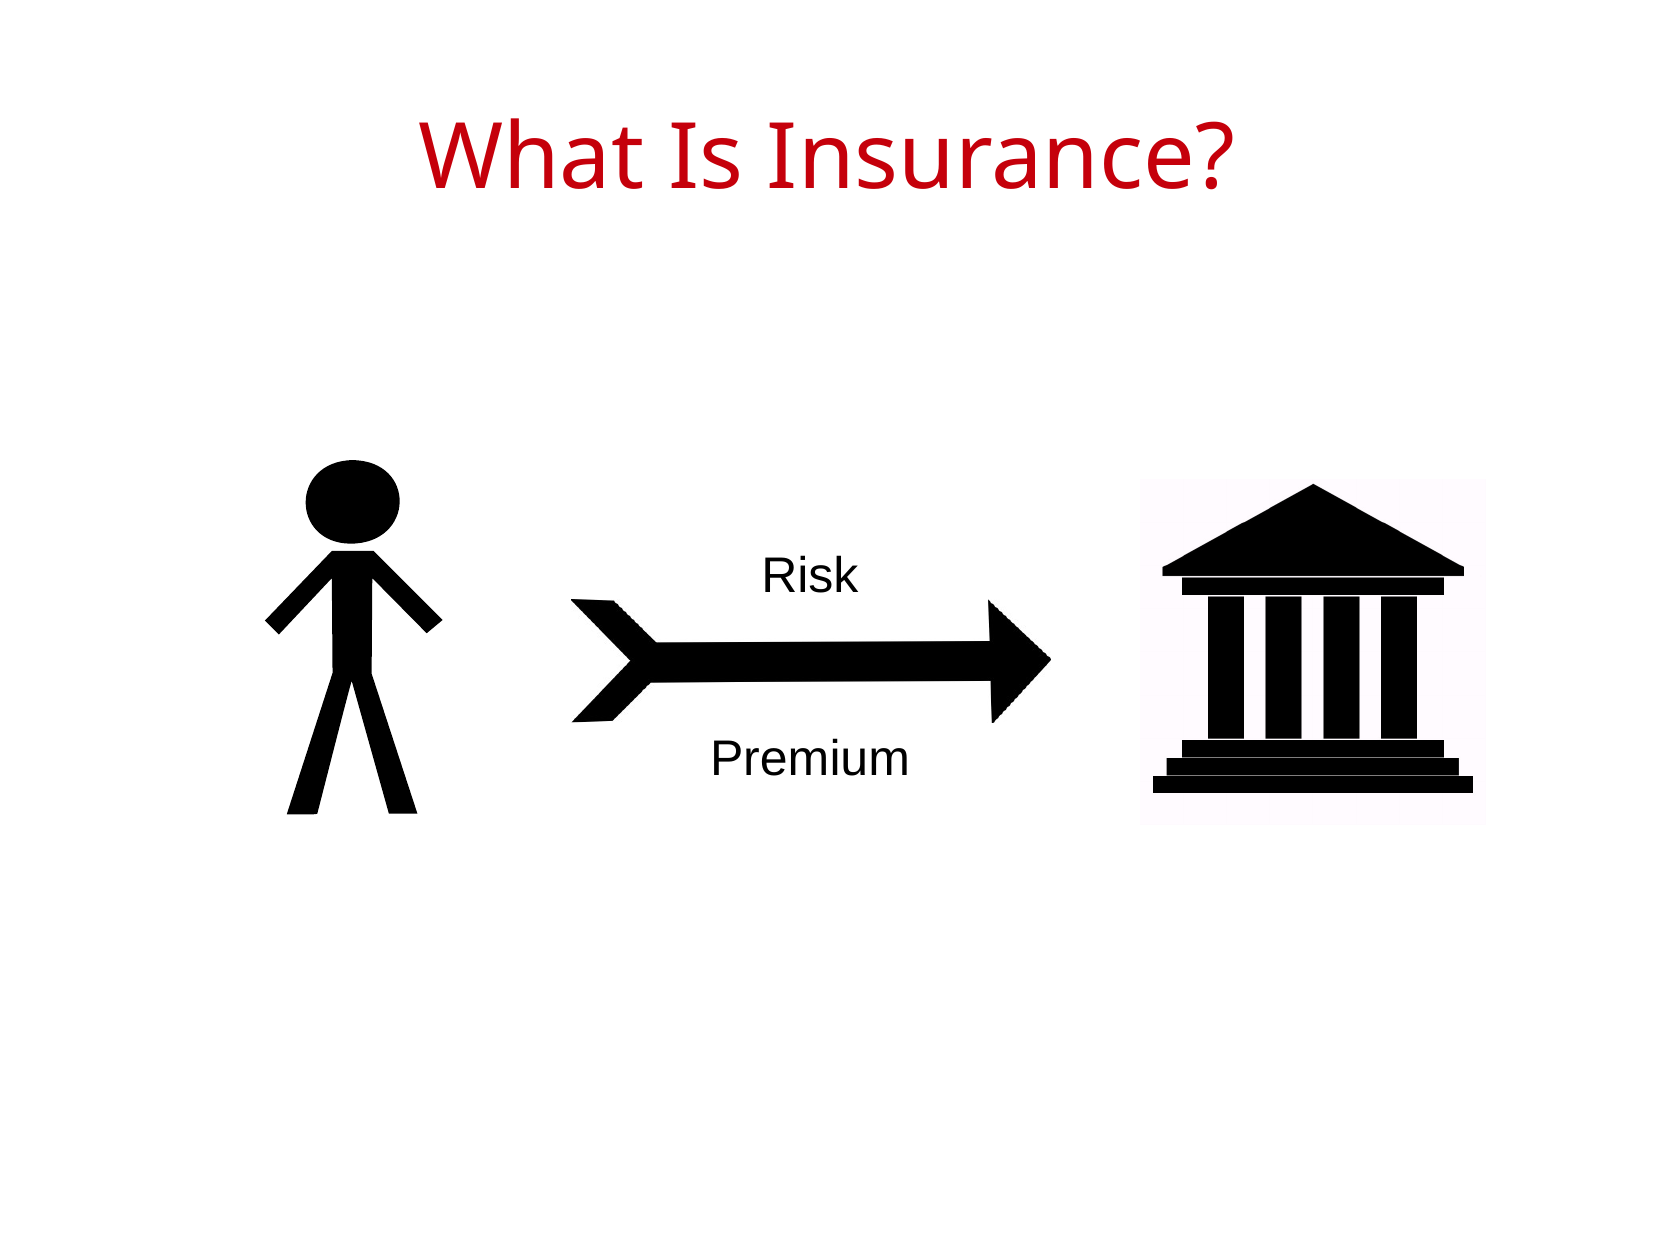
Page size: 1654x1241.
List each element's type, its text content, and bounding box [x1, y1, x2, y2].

text_box Premium [660, 722, 961, 794]
title What Is Insurance? [82, 49, 1571, 257]
text_box Risk [660, 540, 961, 611]
picture [1140, 479, 1486, 826]
picture [165, 450, 1051, 868]
